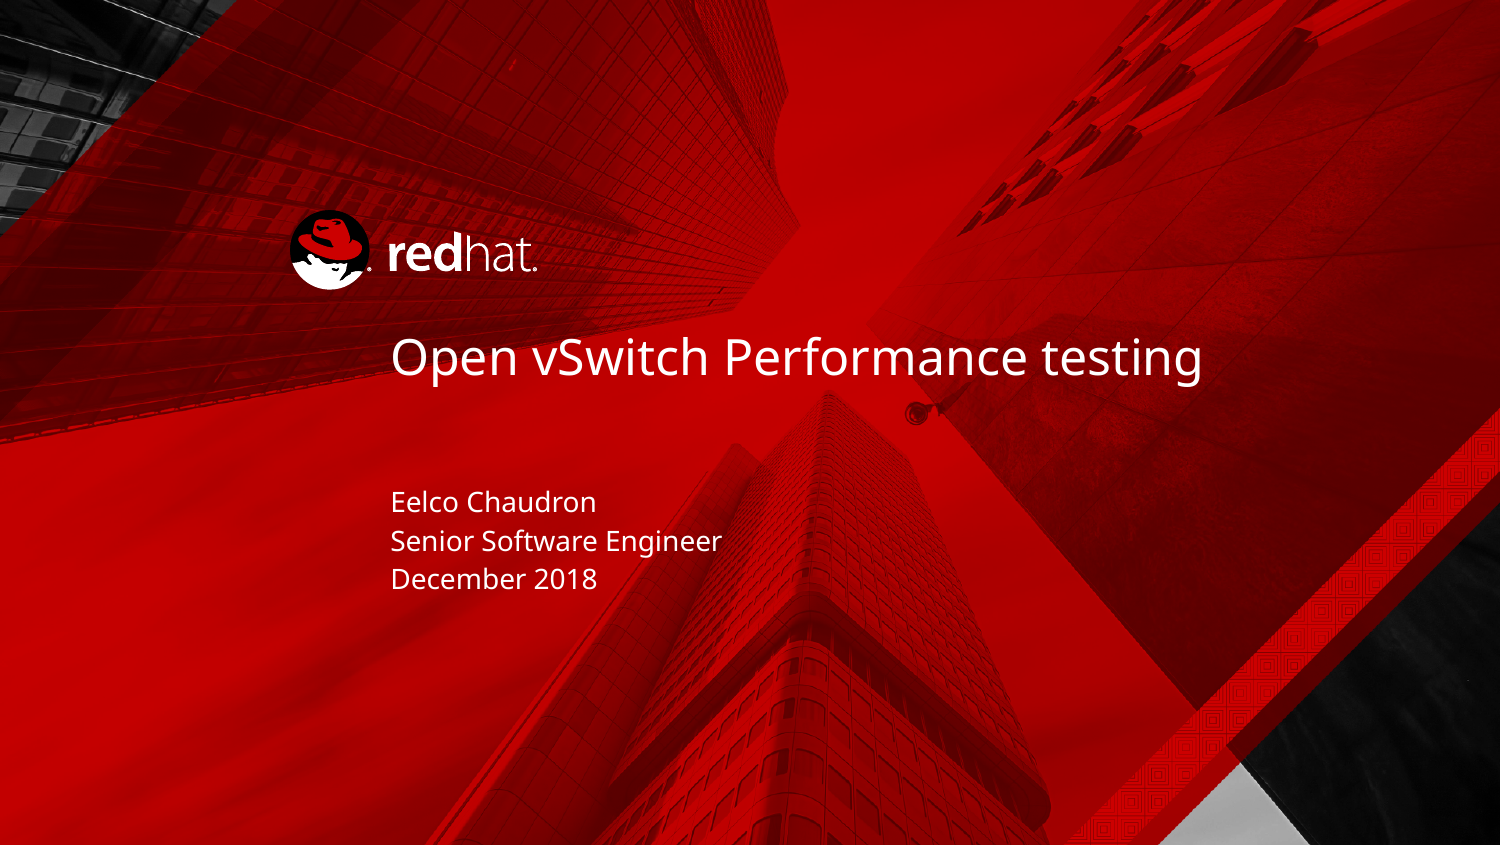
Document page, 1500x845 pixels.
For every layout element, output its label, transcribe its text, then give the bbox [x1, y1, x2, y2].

title Open vSwitch Performance testing [390, 321, 1351, 463]
list Eelco Chaudron Senior Software Engineer December 2018 [390, 482, 1351, 748]
picture [0, 0, 1500, 845]
